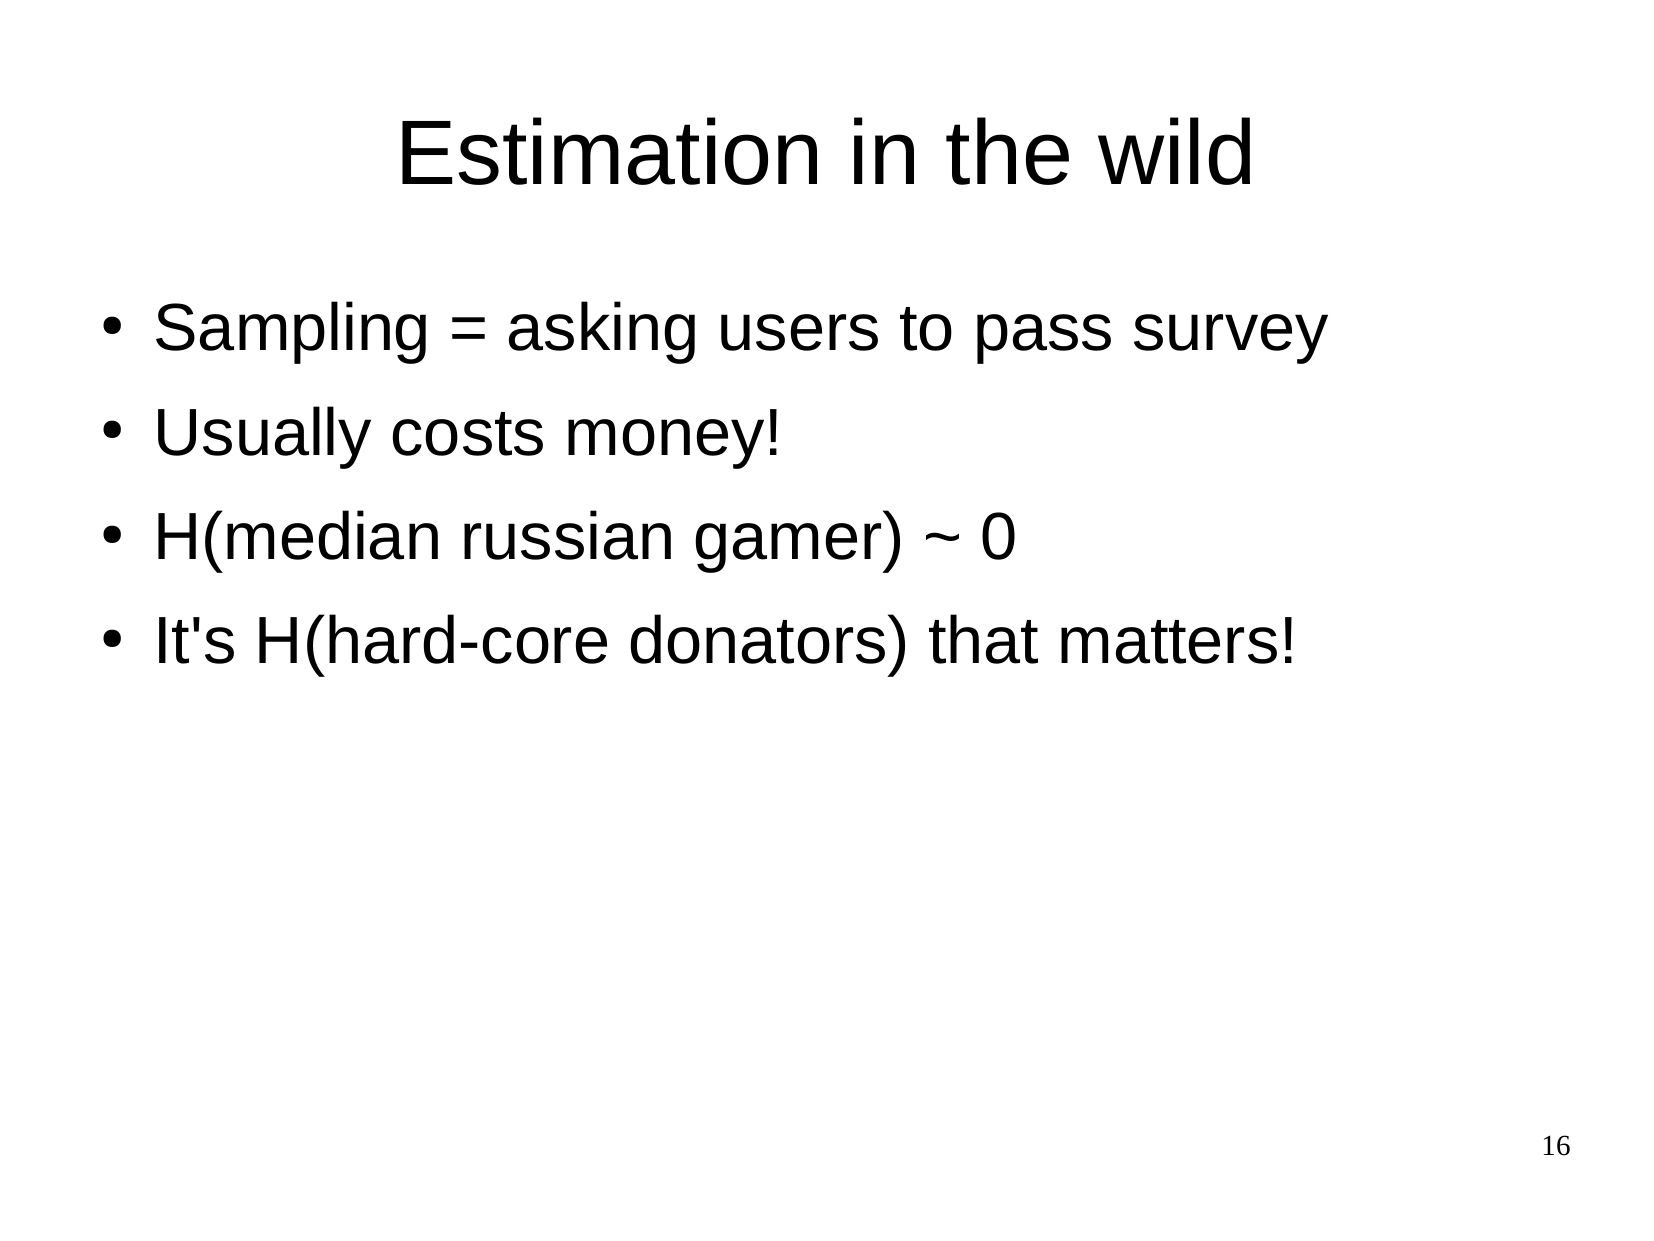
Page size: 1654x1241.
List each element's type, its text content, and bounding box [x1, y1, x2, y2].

title Estimation in the wild [82, 49, 1571, 257]
list Sampling = asking users to pass survey Usually costs money! H(median russian gamer) ~ 0 It's H(hard-core donators) that matters! [82, 290, 1571, 1156]
